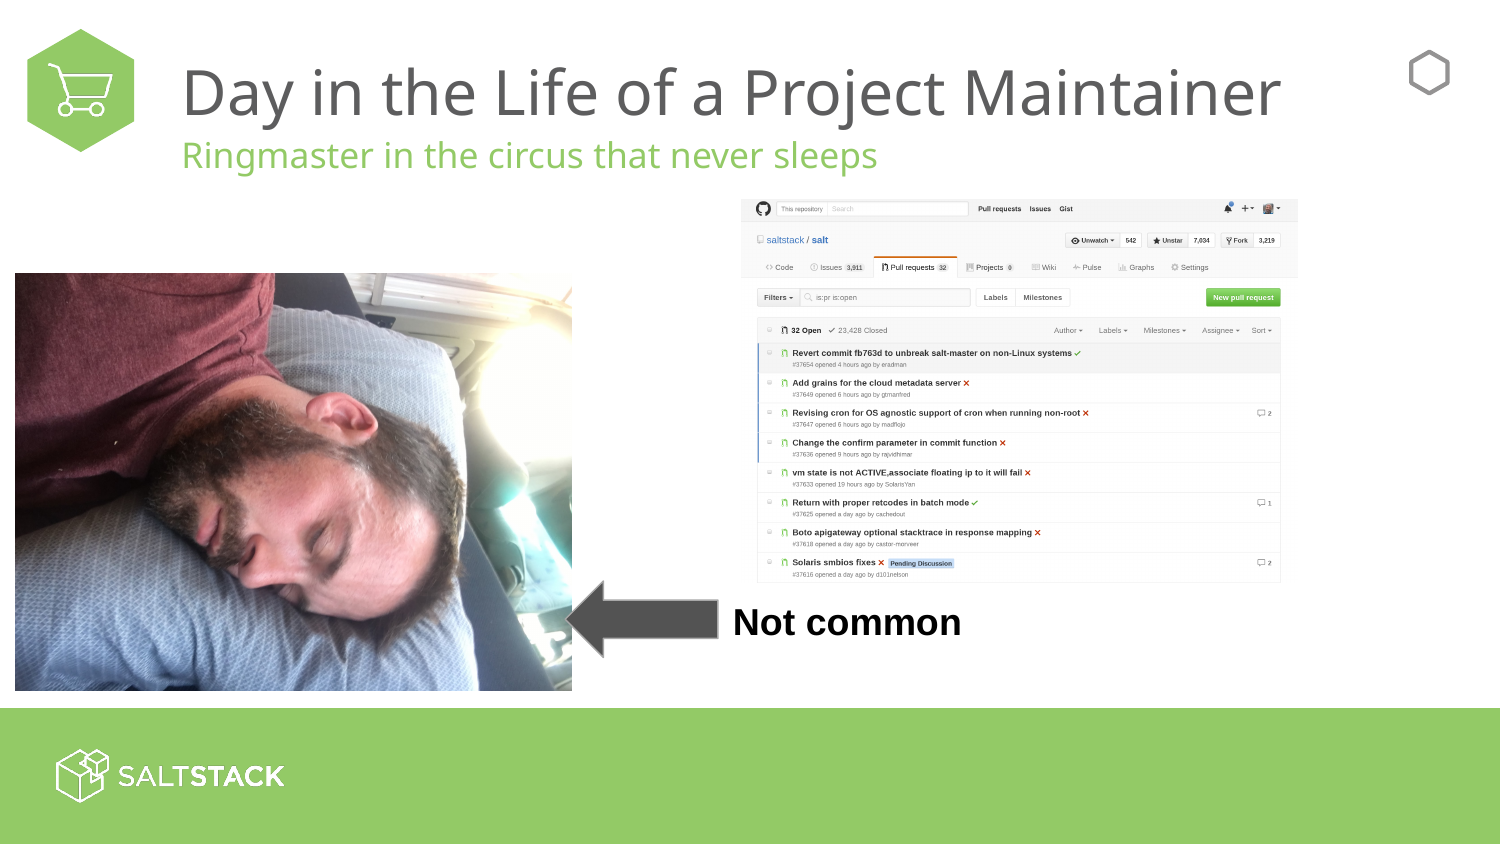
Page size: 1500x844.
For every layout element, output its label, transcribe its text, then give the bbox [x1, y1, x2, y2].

text_box [0, 708, 1500, 844]
picture [15, 273, 572, 691]
picture [48, 63, 113, 117]
text_box [27, 28, 135, 153]
picture [56, 749, 285, 804]
picture [741, 199, 1298, 583]
text_box [565, 581, 718, 658]
text_box Ringmaster in the circus that never sleeps [181, 132, 1395, 176]
text_box Day in the Life of a Project Maintainer [181, 52, 1298, 128]
text_box Not common [717, 582, 1026, 637]
